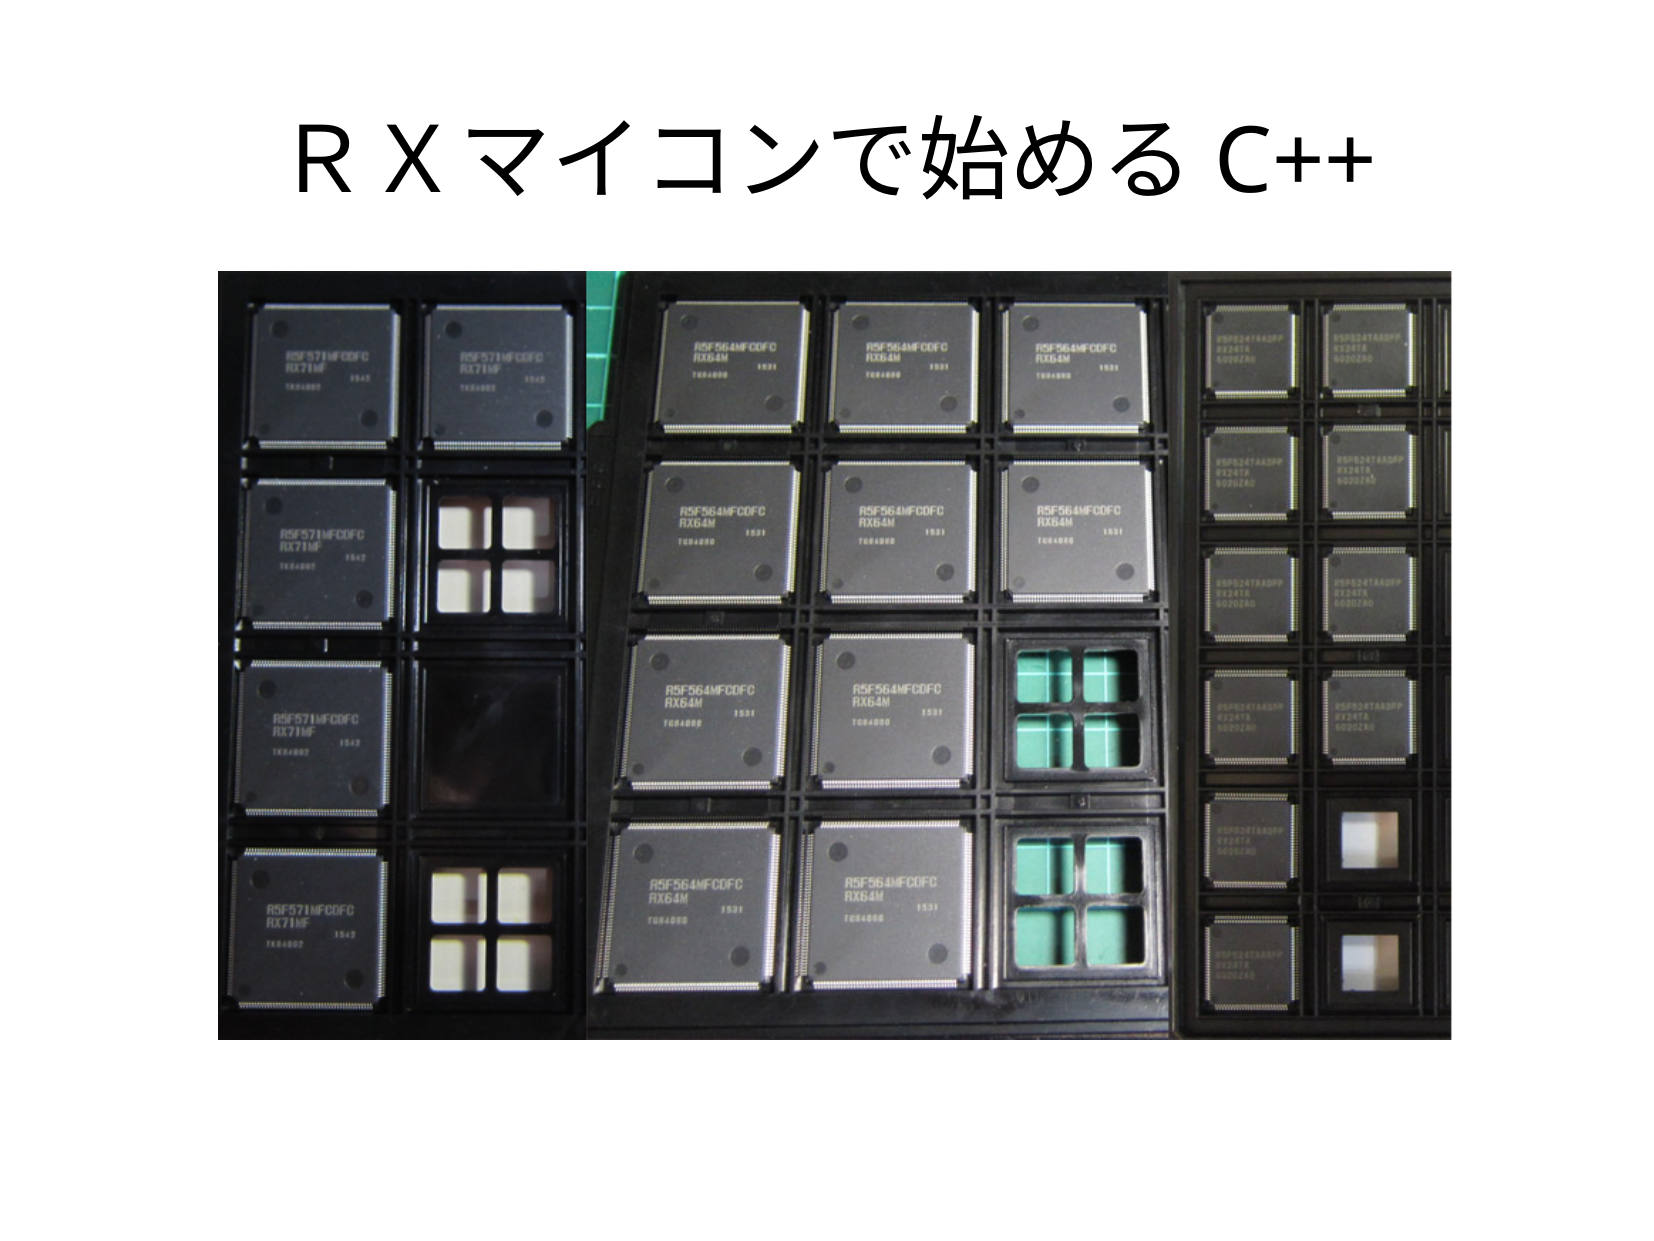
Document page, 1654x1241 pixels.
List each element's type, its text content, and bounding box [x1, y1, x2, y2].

subtitle ＲＸマイコンとは？ [82, 290, 1571, 1109]
title ＲＸマイコンで始める C++ [82, 49, 1571, 257]
picture [218, 271, 1453, 1040]
